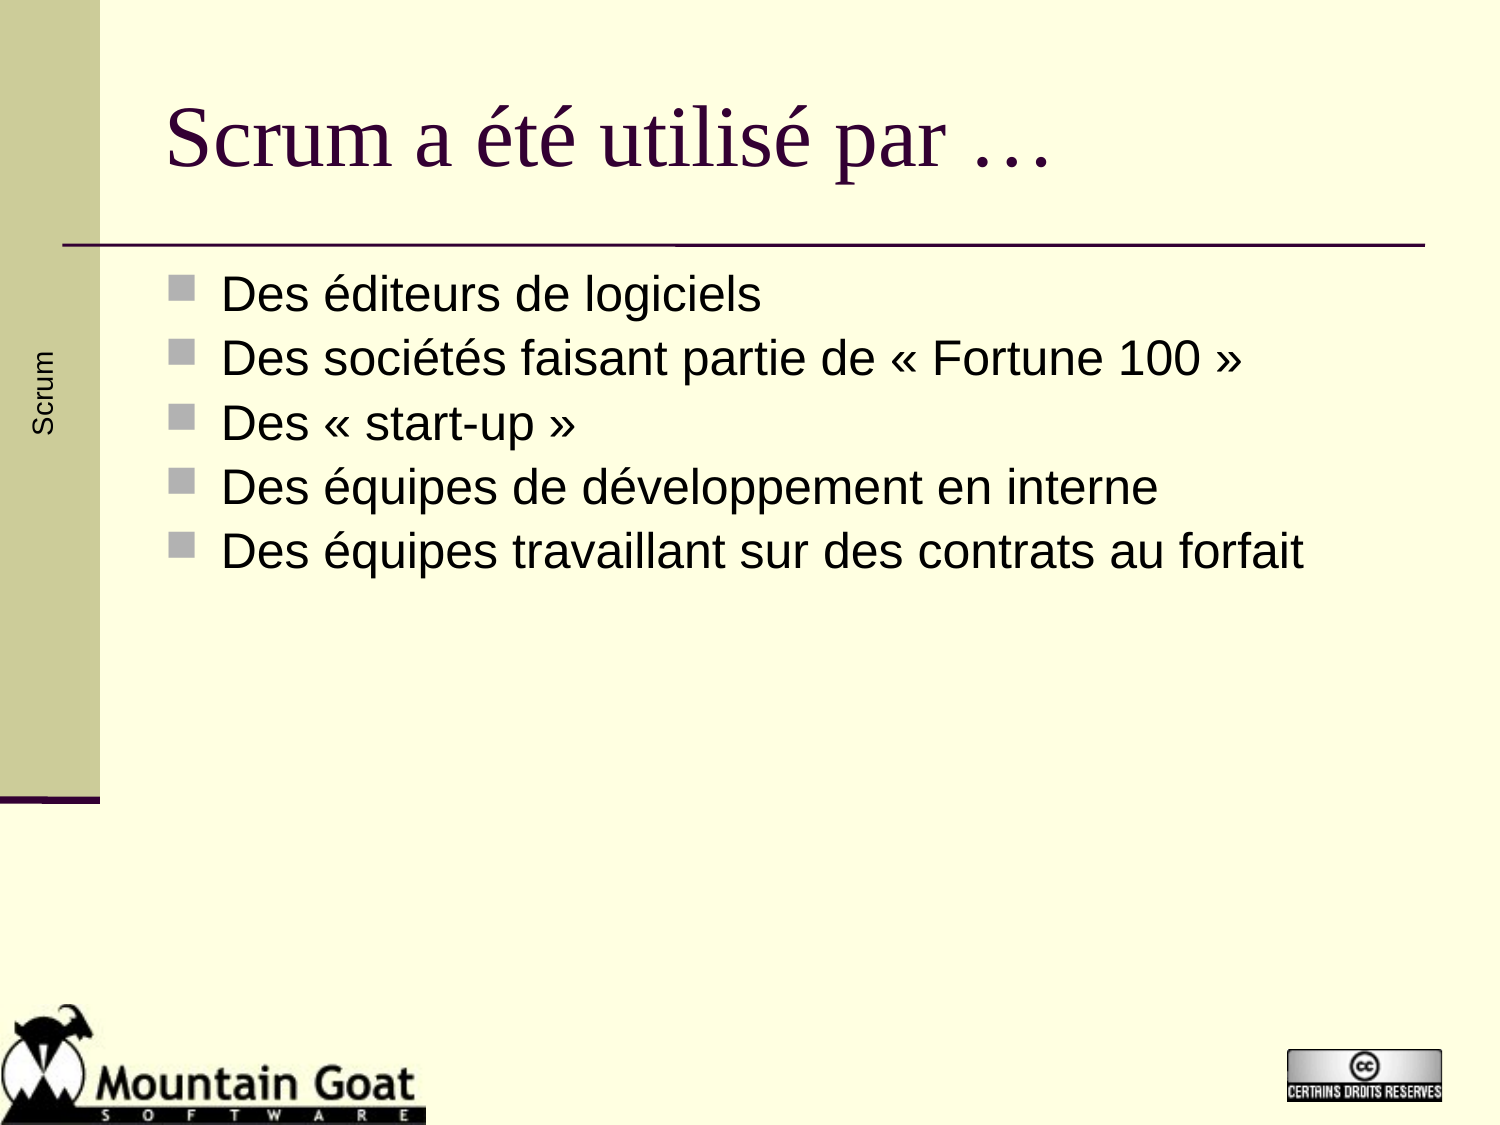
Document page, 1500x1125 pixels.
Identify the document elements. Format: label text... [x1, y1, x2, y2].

title Scrum a été utilisé par … [150, 45, 1426, 234]
picture [1287, 1049, 1443, 1102]
list Des éditeurs de logiciels Des sociétés faisant partie de « Fortune 100 » Des « start-up » Des équipes de développement en interne Des équipes travaillant sur des contrats au forfait [150, 262, 1426, 1006]
text_box Scrum [0, 0, 88, 788]
picture [0, 1004, 426, 1125]
